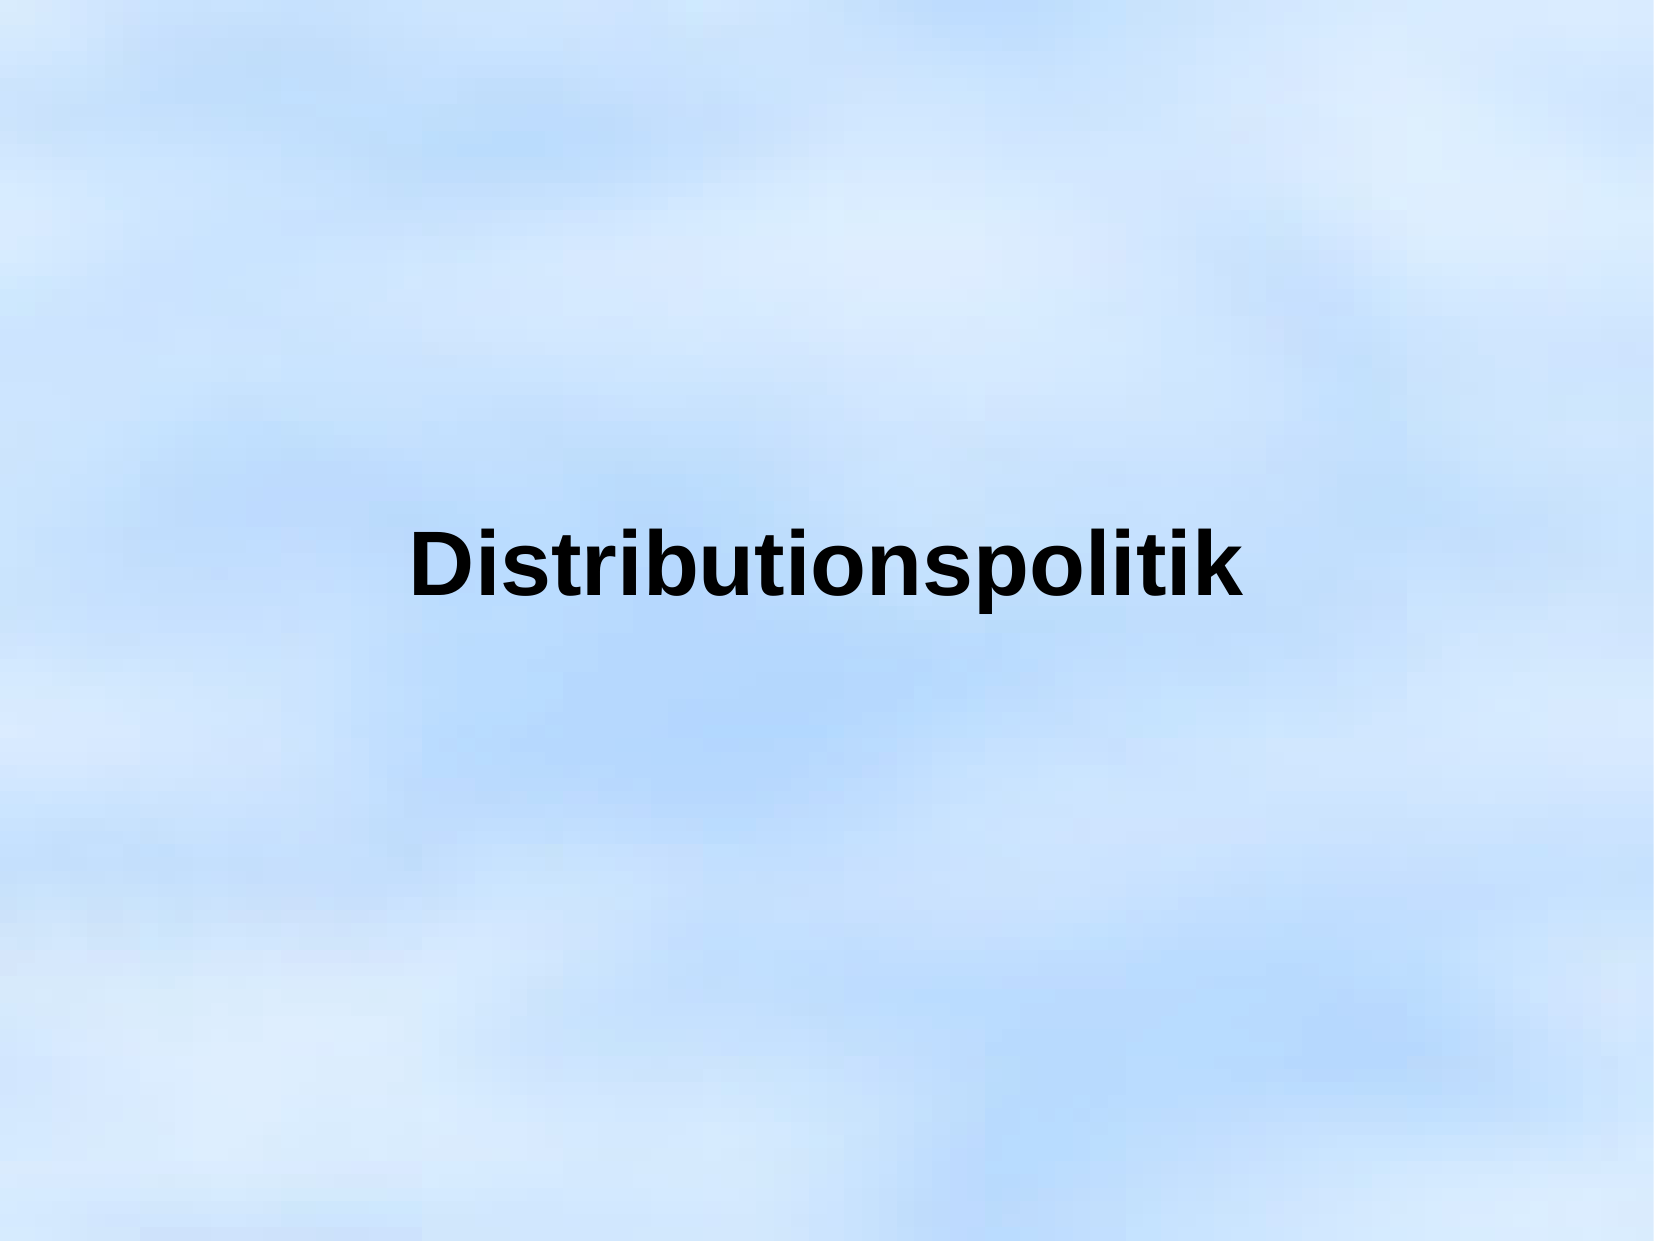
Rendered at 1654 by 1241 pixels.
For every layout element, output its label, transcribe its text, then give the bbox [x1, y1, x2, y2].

subtitle Distributionspolitik [0, 0, 1654, 1241]
